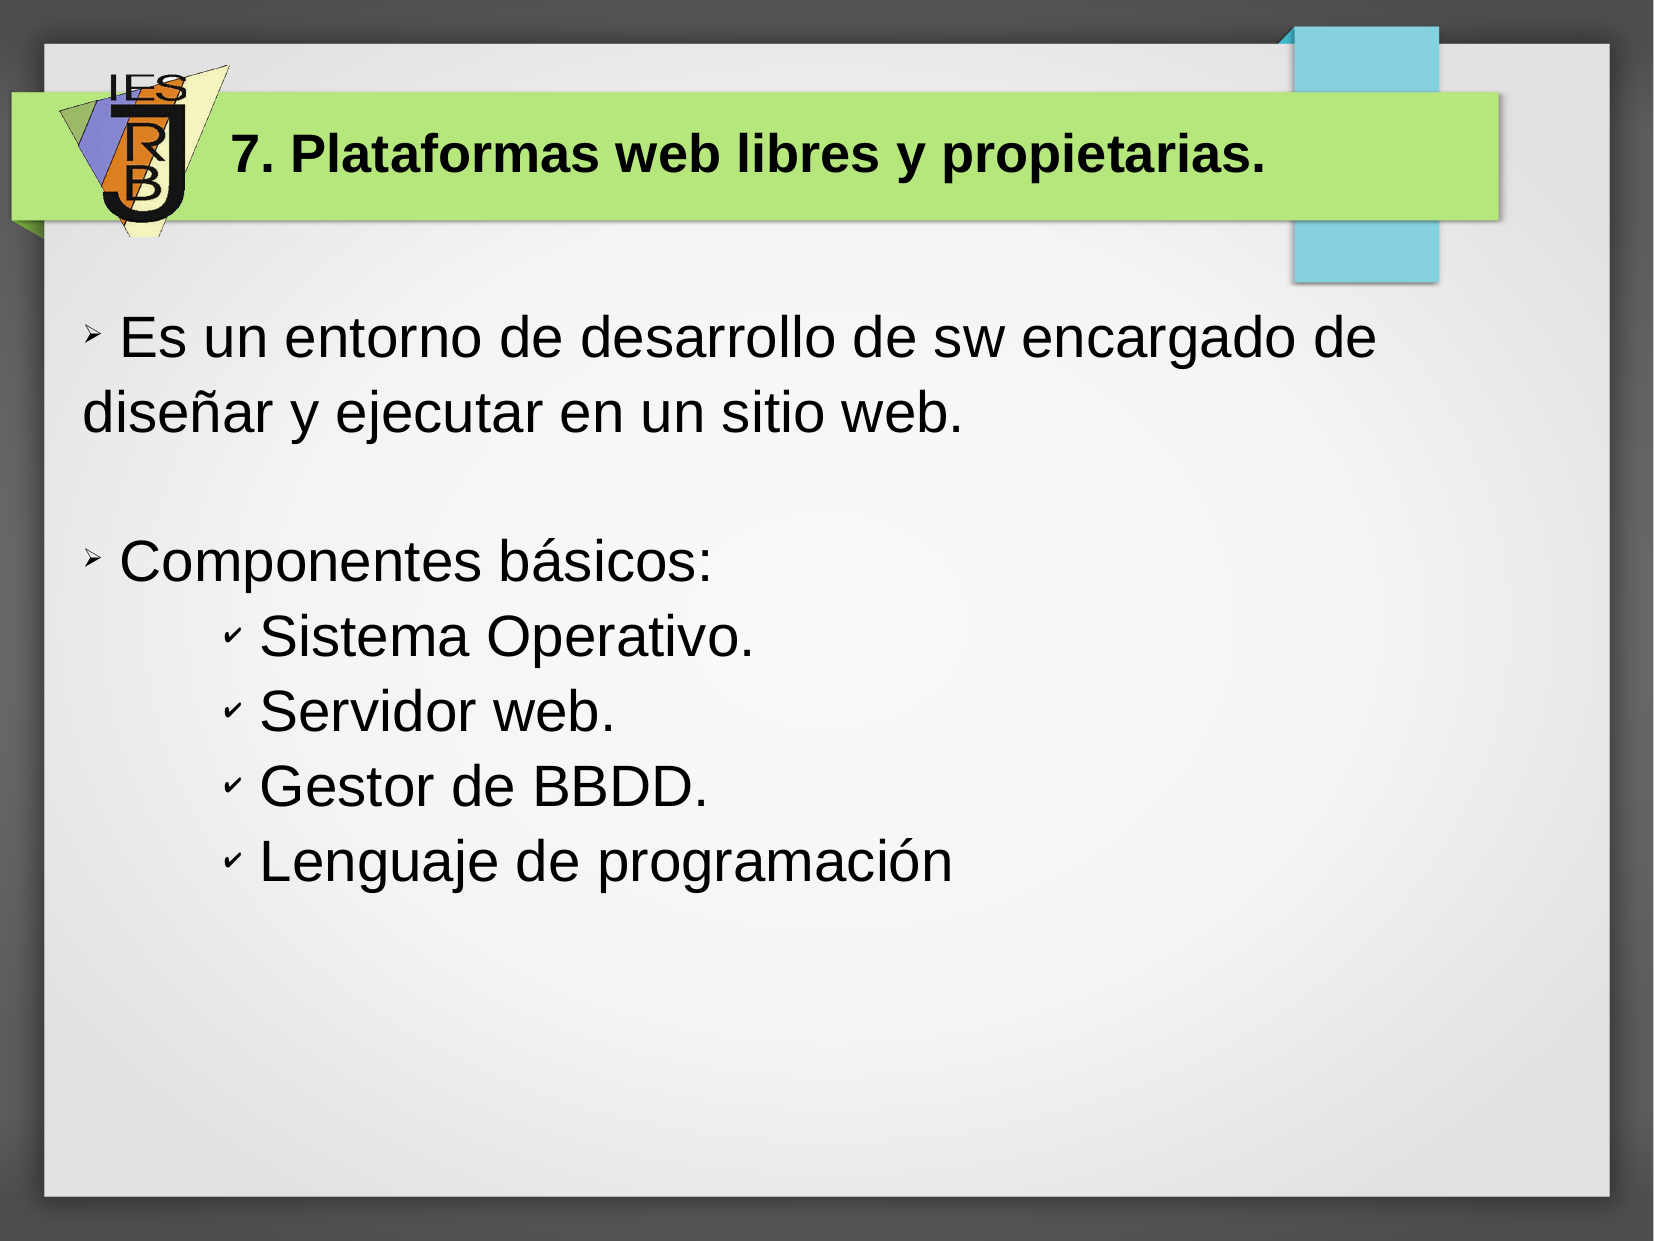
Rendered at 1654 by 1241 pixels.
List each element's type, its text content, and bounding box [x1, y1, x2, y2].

title 7. Plataformas web libres y propietarias. [230, 88, 1501, 219]
subtitle Es un entorno de desarrollo de sw encargado de diseñar y ejecutar en un sitio web. Componentes básicos: Sistema Operativo. Servidor web. Gestor de BBDD. Lenguaje de programación [82, 295, 1571, 1241]
picture [0, 0, 1654, 1241]
